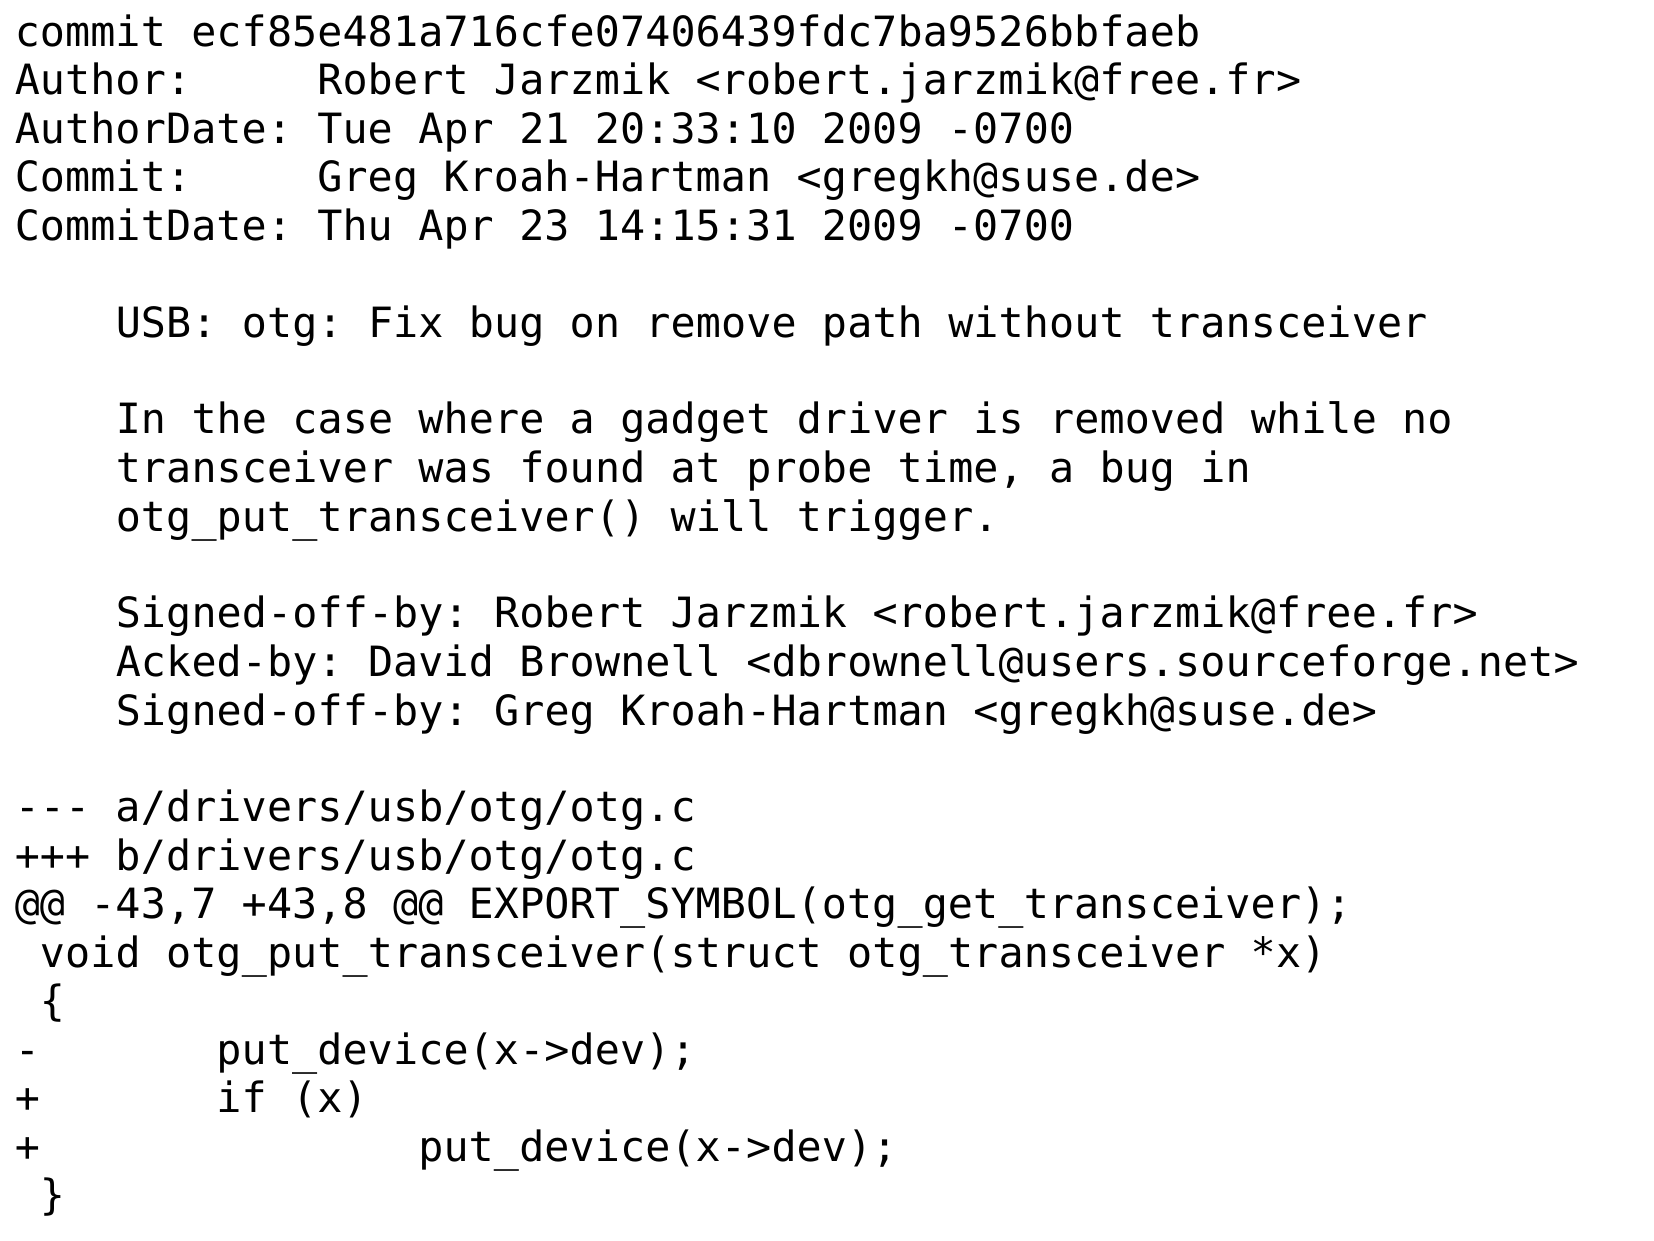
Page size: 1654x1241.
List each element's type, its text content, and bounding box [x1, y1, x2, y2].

text_box commit ecf85e481a716cfe07406439fdc7ba9526bbfaeb Author: Robert Jarzmik <robert.jarzmik@free.fr> AuthorDate: Tue Apr 21 20:33:10 2009 -0700 Commit: Greg Kroah-Hartman <gregkh@suse.de> CommitDate: Thu Apr 23 14:15:31 2009 -0700 USB: otg: Fix bug on remove path without transceiver In the case where a gadget driver is removed while no transceiver was found at probe time, a bug in otg_put_transceiver() will trigger. Signed-off-by: Robert Jarzmik <robert.jarzmik@free.fr> Acked-by: David Brownell <dbrownell@users.sourceforge.net> Signed-off-by: Greg Kroah-Hartman <gregkh@suse.de> --- a/drivers/usb/otg/otg.c +++ b/drivers/usb/otg/otg.c @@ -43,7 +43,8 @@ EXPORT_SYMBOL(otg_get_transceiver); void otg_put_transceiver(struct otg_transceiver *x) { - put_device(x->dev); + if (x) + put_device(x->dev); } [0, 0, 1654, 1227]
